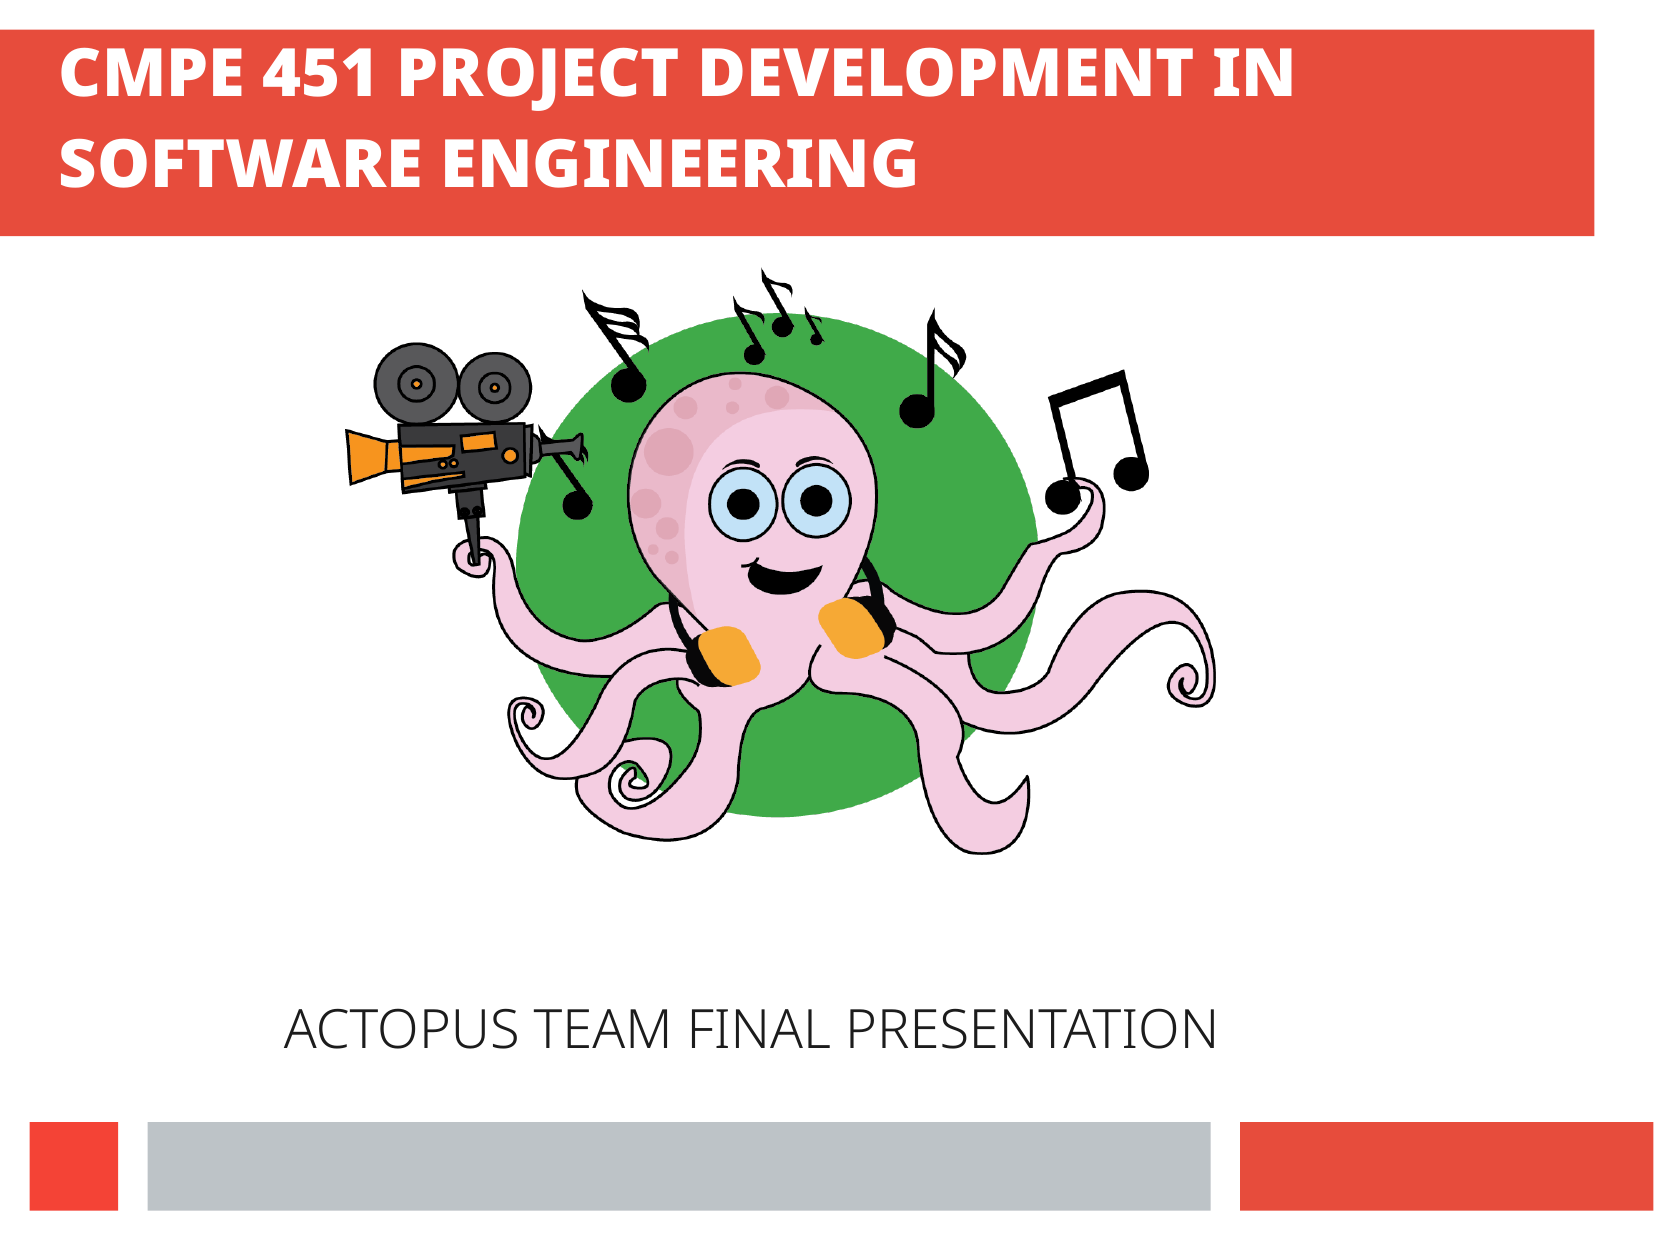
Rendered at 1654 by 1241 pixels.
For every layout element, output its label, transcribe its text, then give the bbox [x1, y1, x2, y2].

subtitle ACTOPUS TEAM FINAL PRESENTATION [59, 324, 1565, 1093]
title CMPE 451 PROJECT DEVELOPMENT IN SOFTWARE ENGINEERING [59, 51, 1595, 207]
picture [345, 267, 1216, 856]
